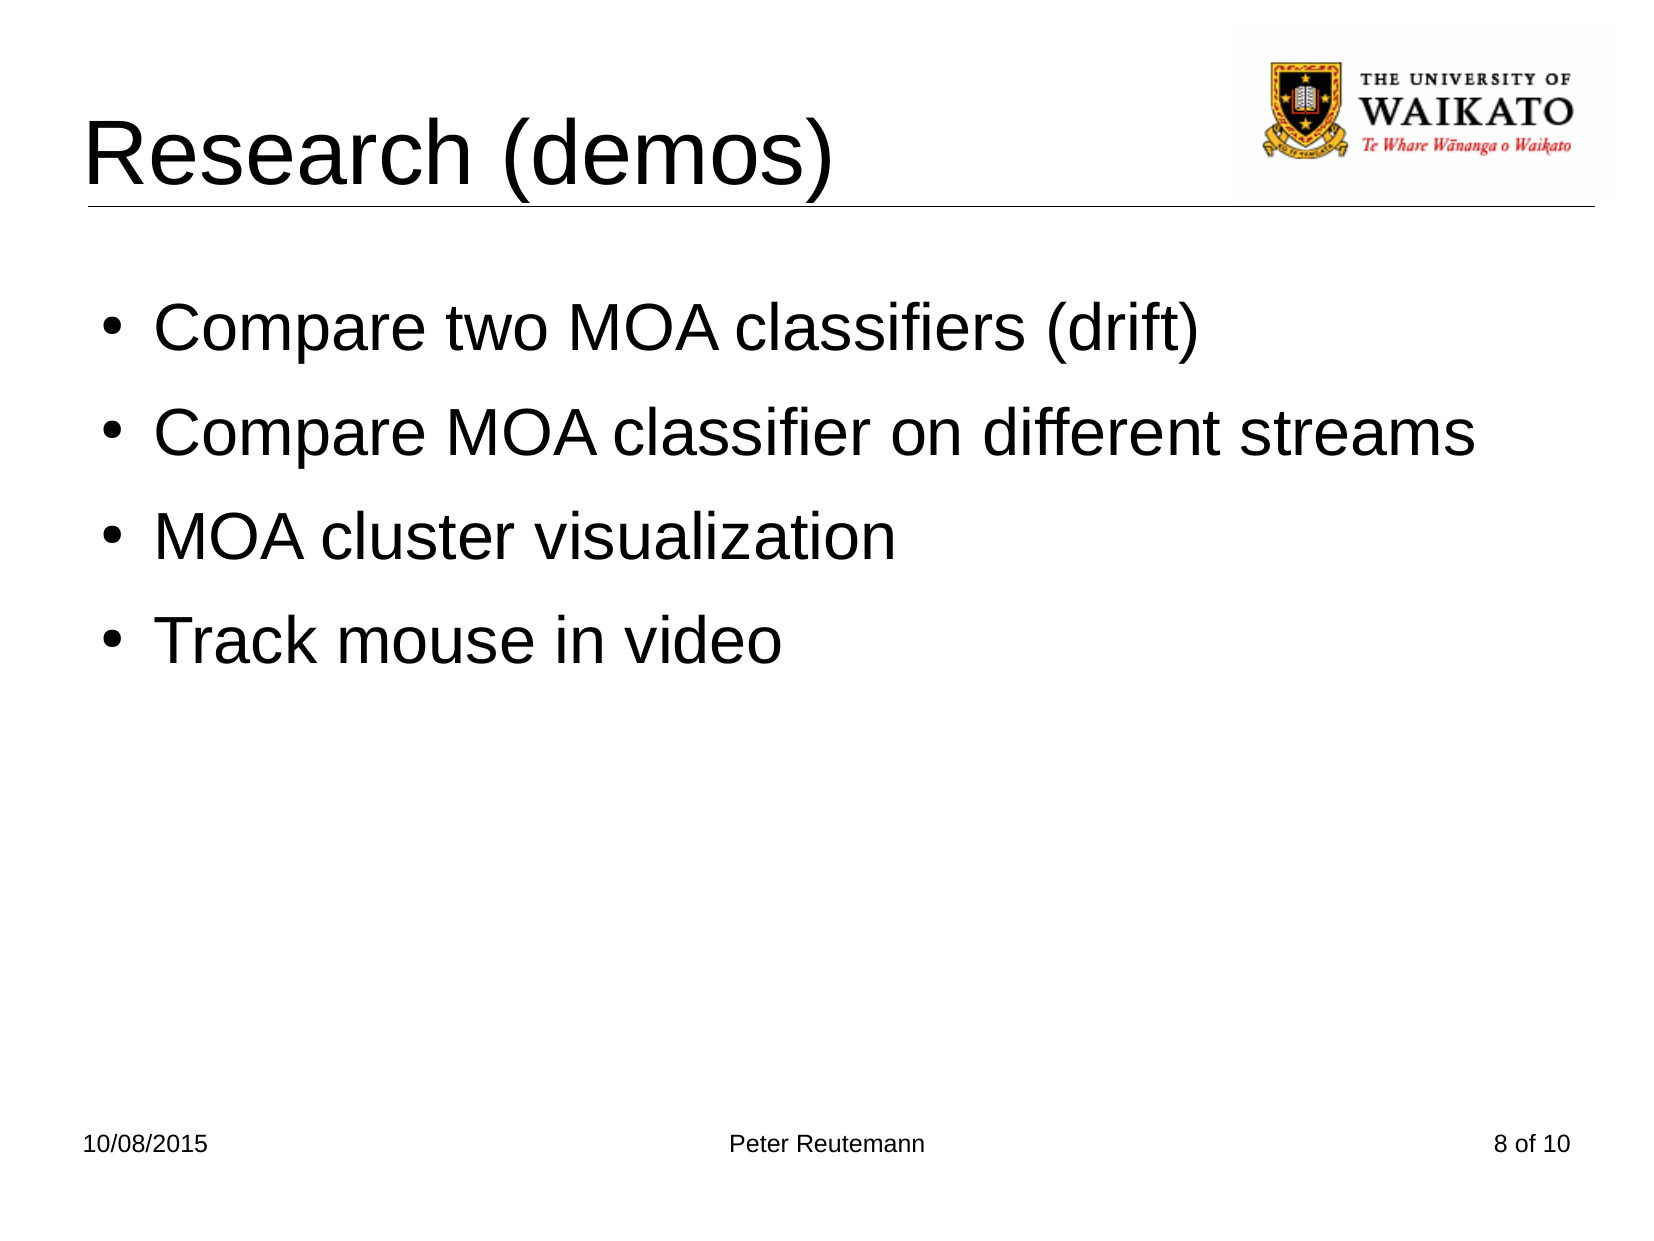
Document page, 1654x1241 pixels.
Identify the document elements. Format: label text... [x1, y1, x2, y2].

list Compare two MOA classifiers (drift) Compare MOA classifier on different streams MOA cluster visualization Track mouse in video [82, 290, 1571, 1010]
picture [1228, 24, 1619, 201]
title Research (demos) [82, 49, 1571, 257]
